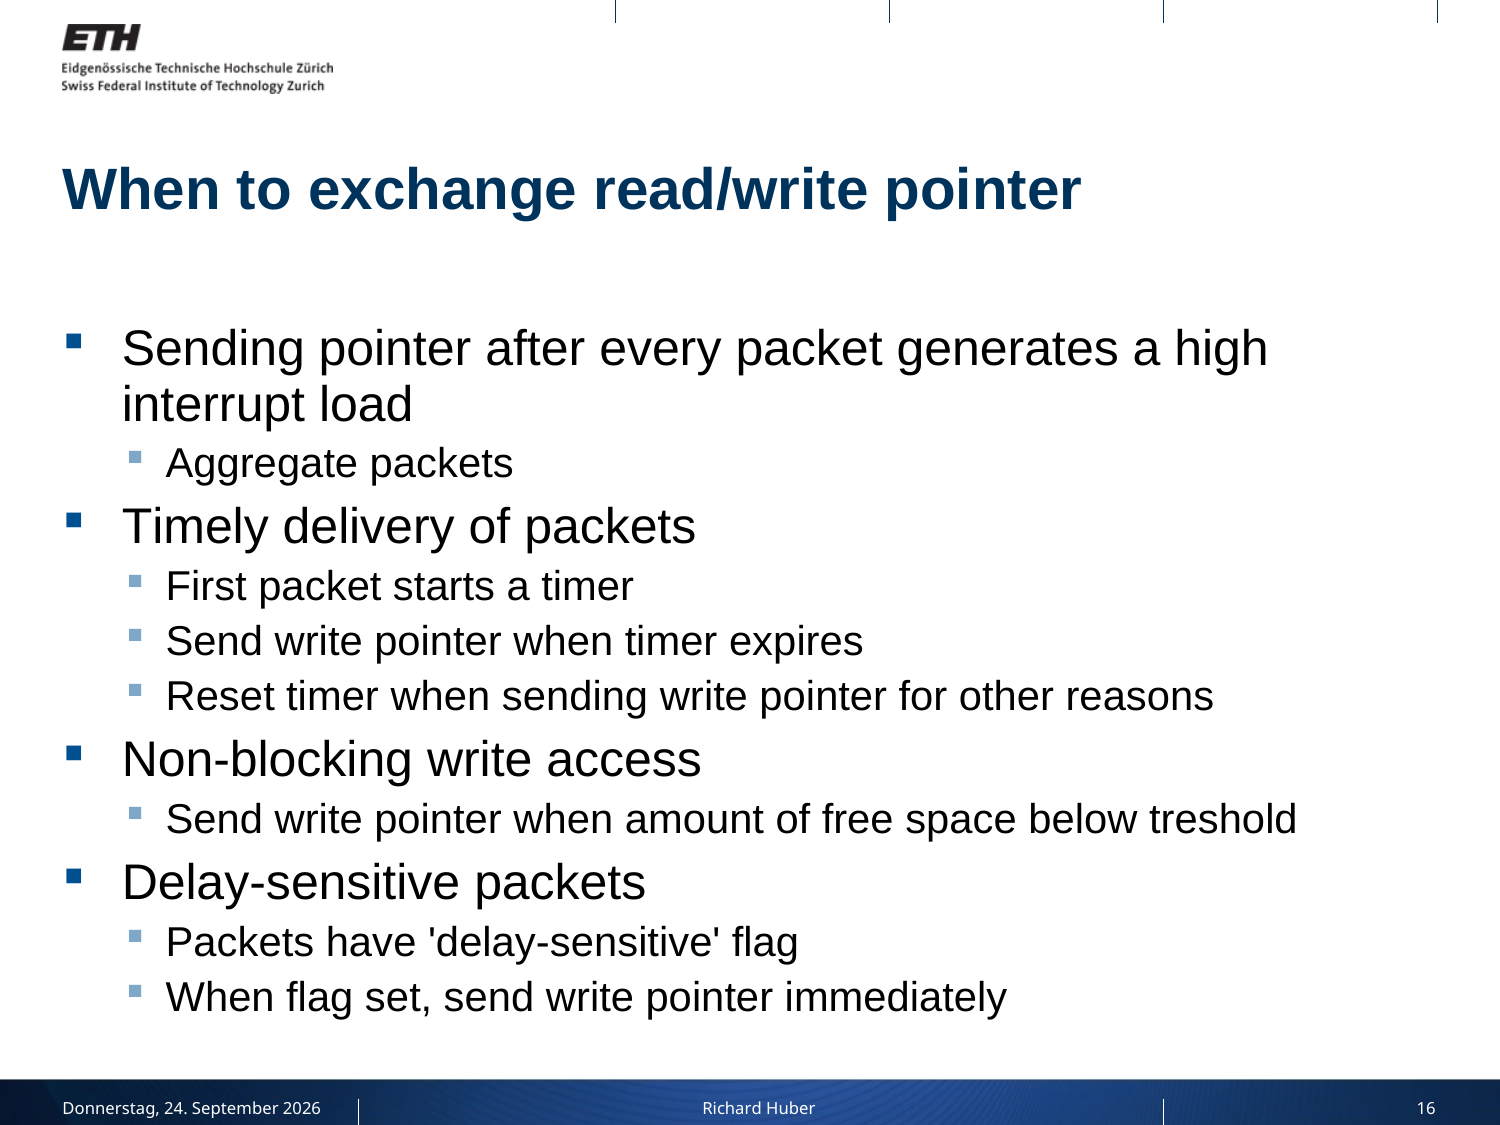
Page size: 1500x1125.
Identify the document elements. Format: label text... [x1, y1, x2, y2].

picture [62, 24, 333, 94]
picture [0, 1078, 1500, 1125]
list Sending pointer after every packet generates a high interrupt load Aggregate packets Timely delivery of packets First packet starts a timer Send write pointer when timer expires Reset timer when sending write pointer for other reasons Non-blocking write access Send write pointer when amount of free space below treshold Delay-sensitive packets Packets have 'delay-sensitive' flag When flag set, send write pointer immediately [62, 319, 1438, 1067]
title When to exchange read/write pointer [62, 157, 1438, 296]
